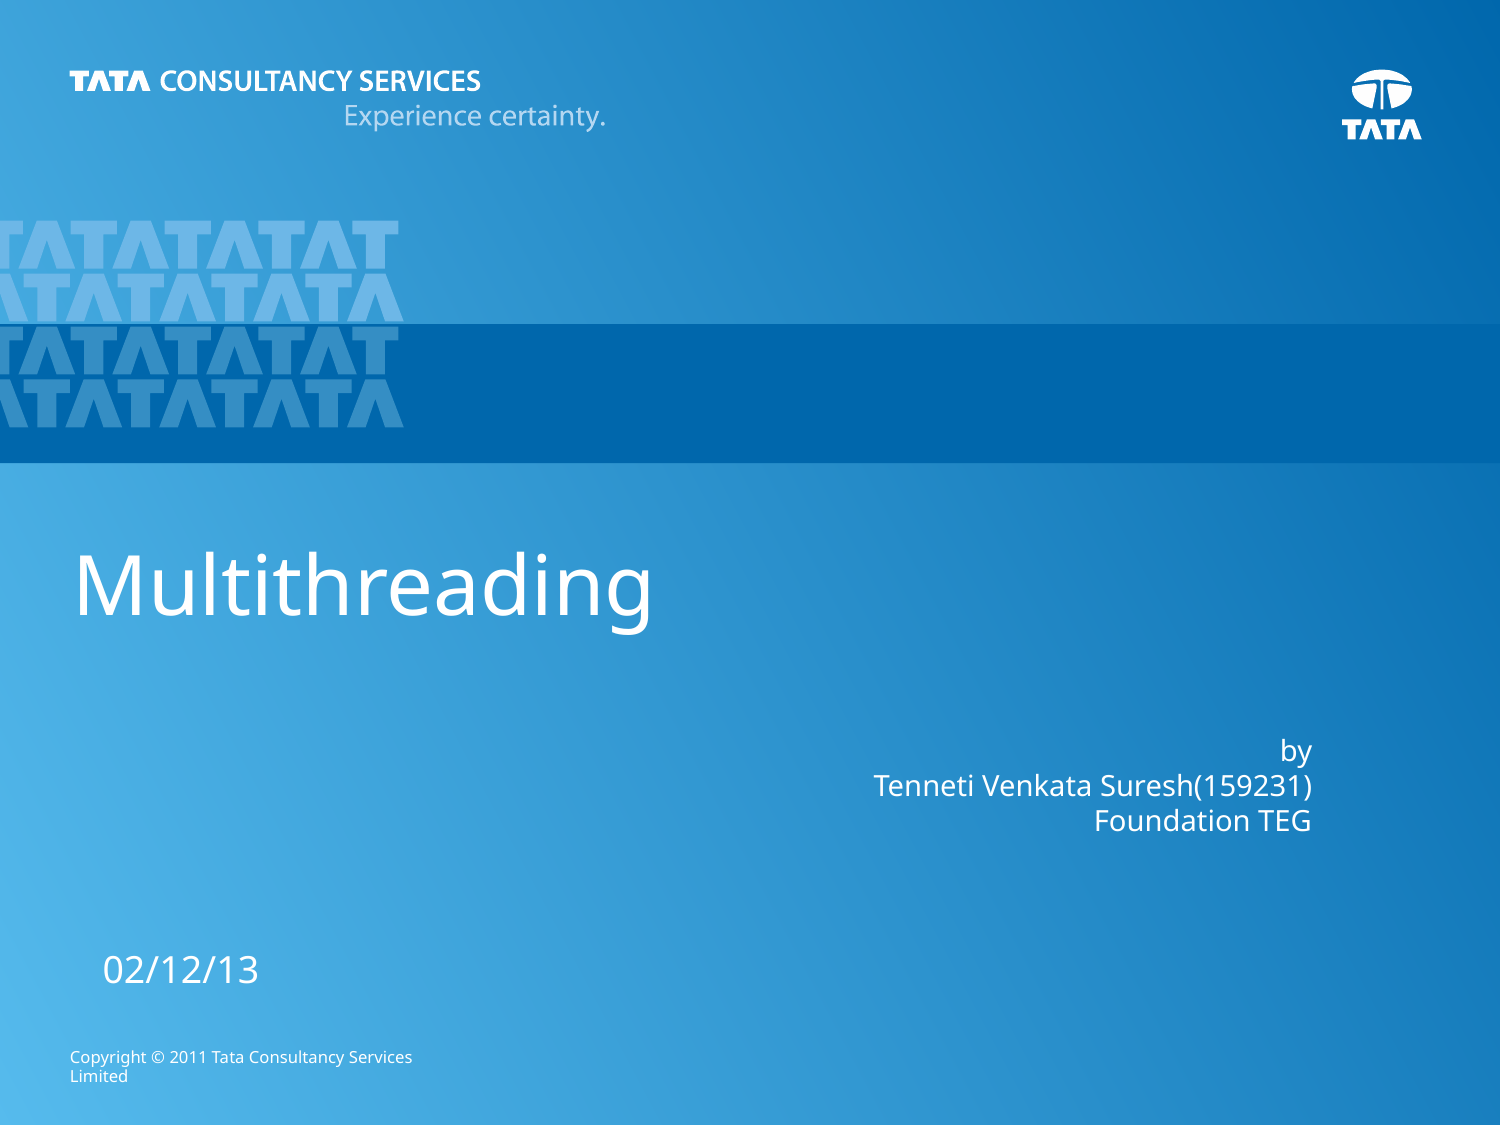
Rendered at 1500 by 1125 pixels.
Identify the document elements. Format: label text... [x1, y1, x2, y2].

text_box 02/12/13 [102, 945, 260, 997]
subtitle by Tenneti Venkata Suresh(159231) Foundation TEG [50, 725, 1328, 851]
title Multithreading [58, 525, 1334, 625]
